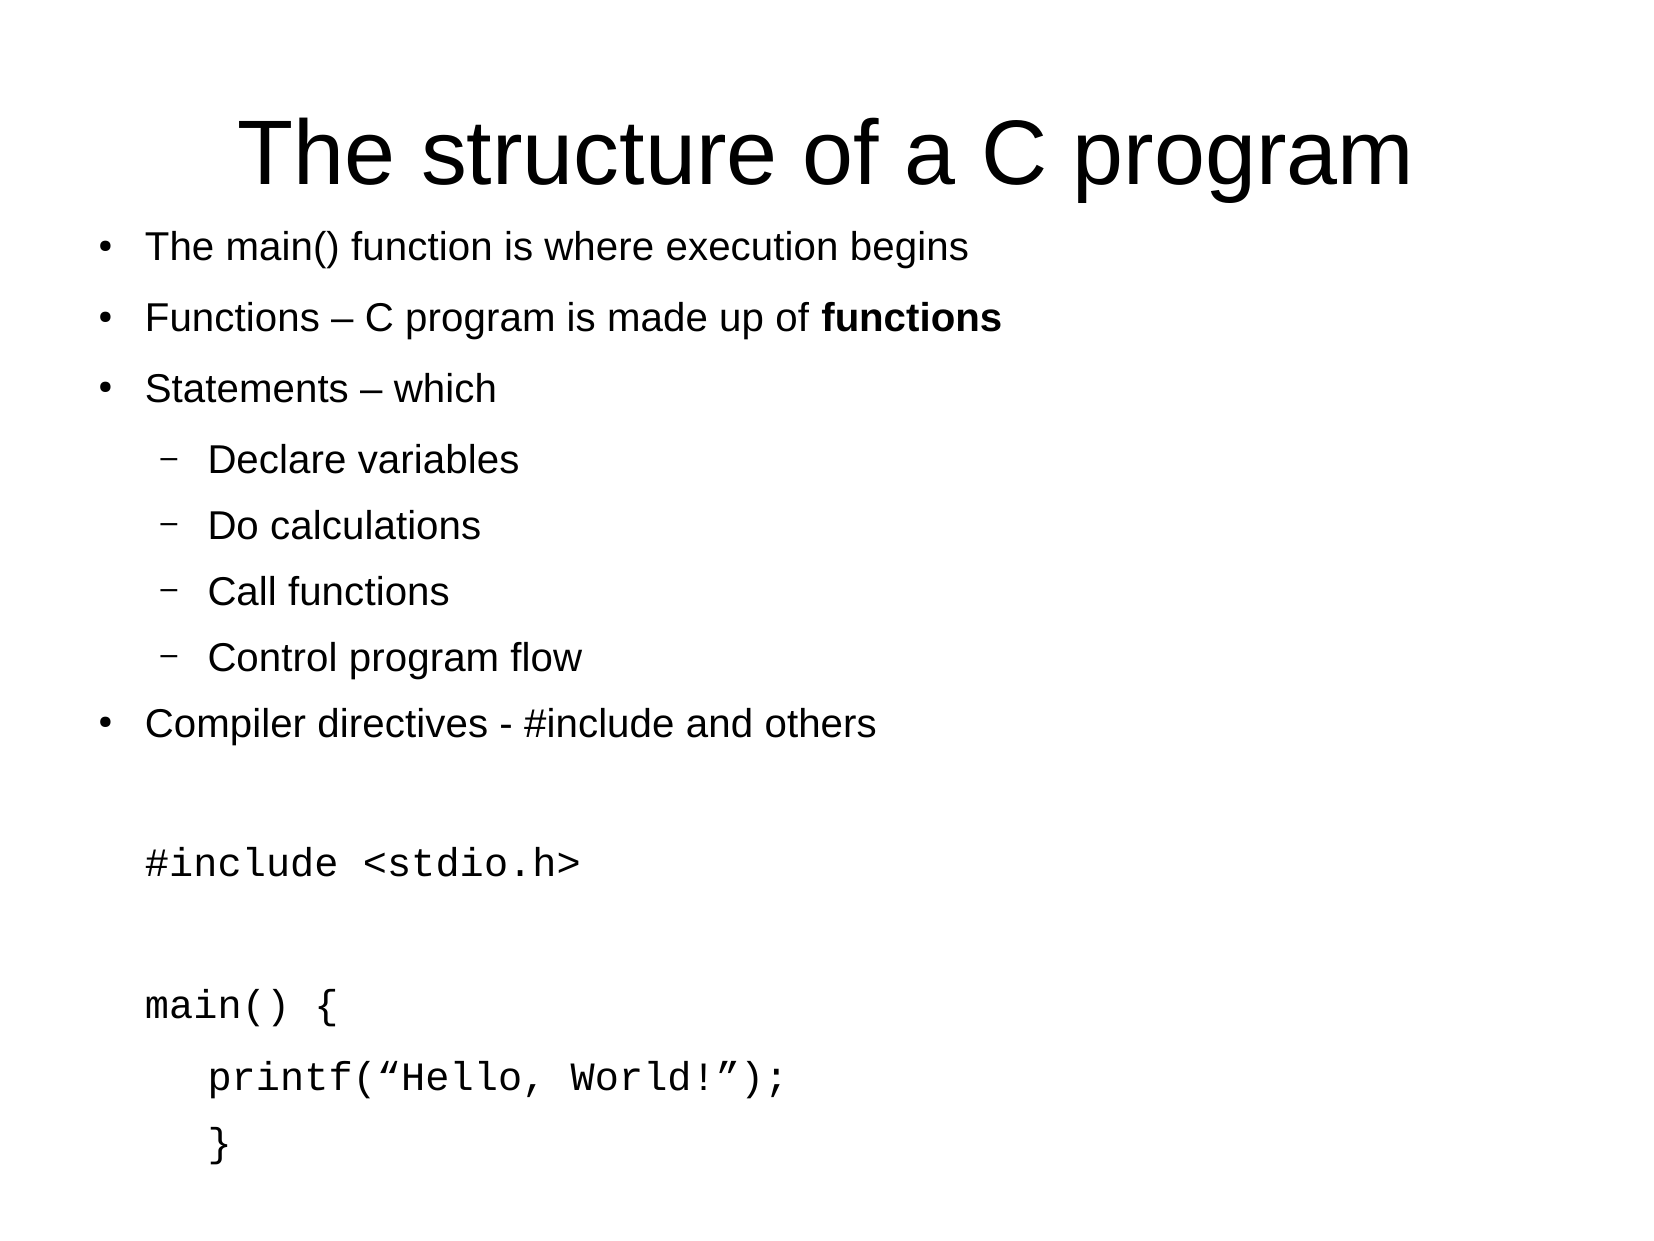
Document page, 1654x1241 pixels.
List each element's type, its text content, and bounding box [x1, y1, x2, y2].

title The structure of a C program [82, 49, 1571, 257]
list The main() function is where execution begins Functions – C program is made up of functions Statements – which Declare variables Do calculations Call functions Control program flow Compiler directives - #include and others #include <stdio.h> main() { printf(“Hello, World!”); } [82, 224, 1538, 1170]
